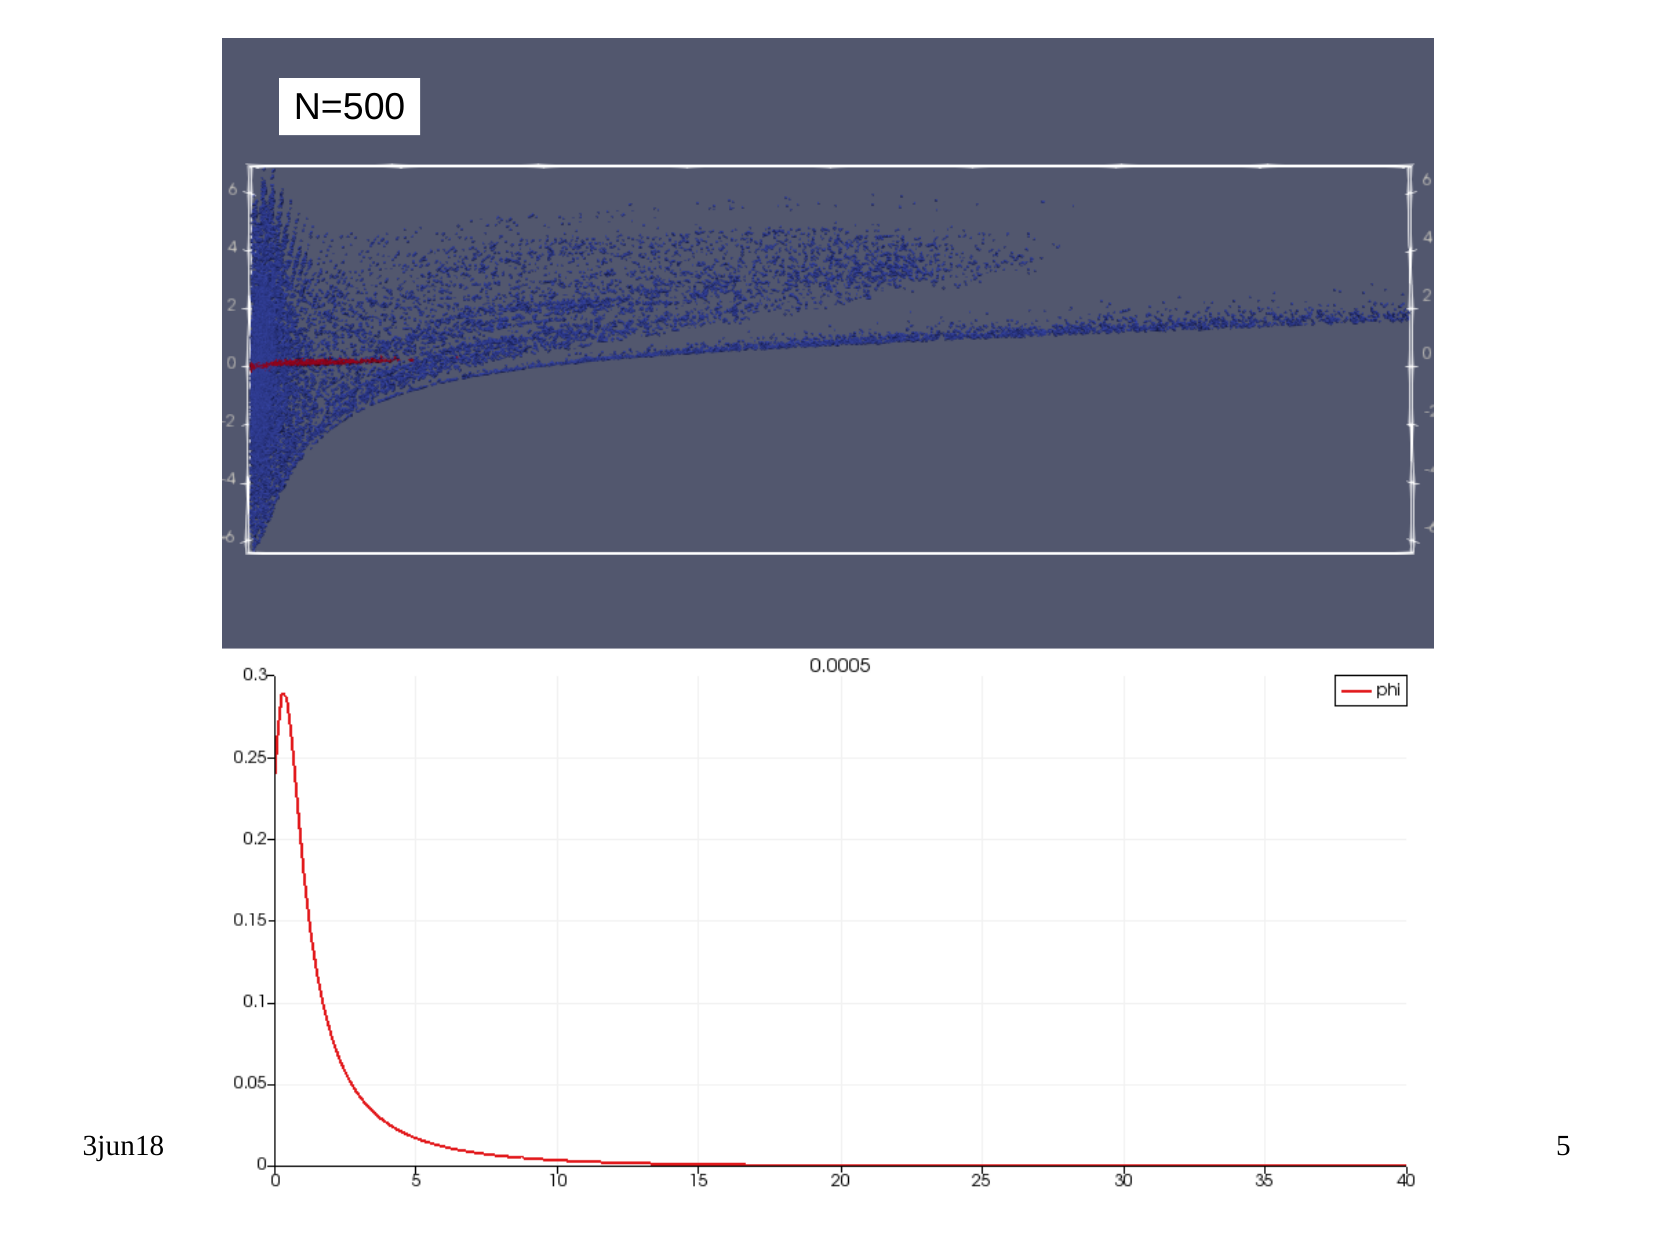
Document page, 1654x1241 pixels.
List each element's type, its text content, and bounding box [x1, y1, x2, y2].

picture [222, 38, 1434, 1203]
text_box N=500 [279, 78, 421, 136]
